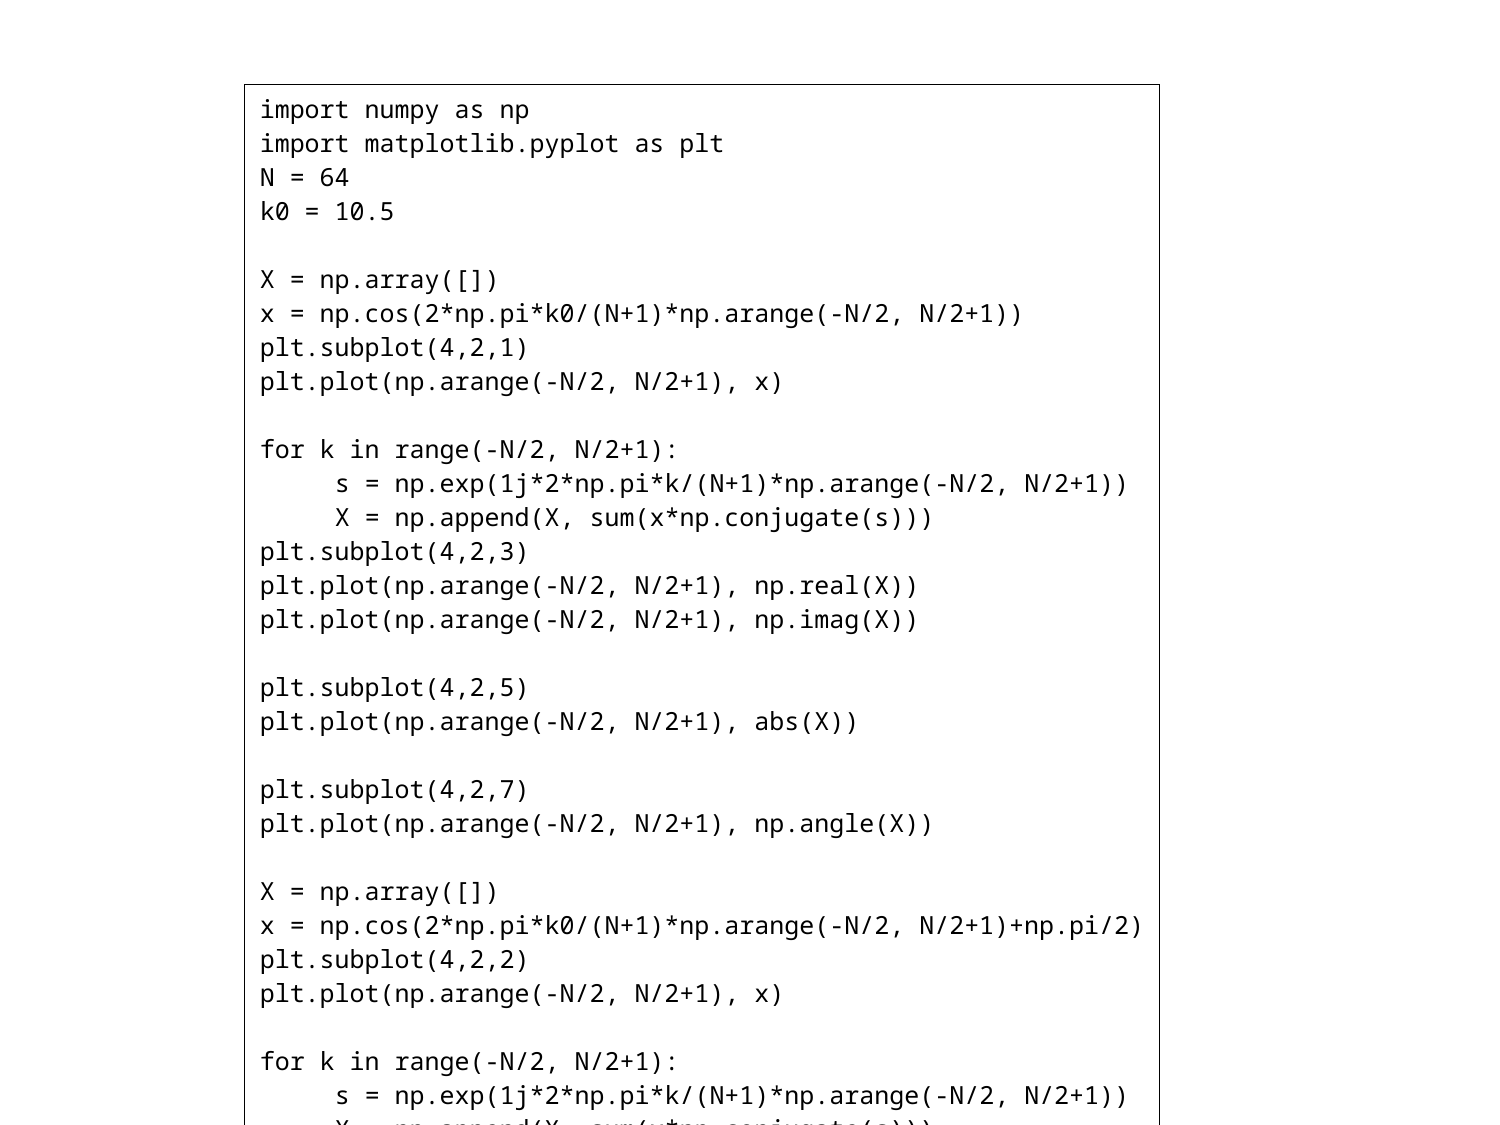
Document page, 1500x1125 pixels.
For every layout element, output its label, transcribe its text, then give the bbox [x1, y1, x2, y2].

text_box import numpy as np import matplotlib.pyplot as plt N = 64 k0 = 10.5 X = np.array([]) x = np.cos(2*np.pi*k0/(N+1)*np.arange(-N/2, N/2+1)) plt.subplot(4,2,1) plt.plot(np.arange(-N/2, N/2+1), x) for k in range(-N/2, N/2+1): s = np.exp(1j*2*np.pi*k/(N+1)*np.arange(-N/2, N/2+1)) X = np.append(X, sum(x*np.conjugate(s))) plt.subplot(4,2,3) plt.plot(np.arange(-N/2, N/2+1), np.real(X)) plt.plot(np.arange(-N/2, N/2+1), np.imag(X)) plt.subplot(4,2,5) plt.plot(np.arange(-N/2, N/2+1), abs(X)) plt.subplot(4,2,7) plt.plot(np.arange(-N/2, N/2+1), np.angle(X)) X = np.array([]) x = np.cos(2*np.pi*k0/(N+1)*np.arange(-N/2, N/2+1)+np.pi/2) plt.subplot(4,2,2) plt.plot(np.arange(-N/2, N/2+1), x) for k in range(-N/2, N/2+1): s = np.exp(1j*2*np.pi*k/(N+1)*np.arange(-N/2, N/2+1)) X = np.append(X, sum(x*np.conjugate(s))) plt.subplot(4,2,4) plt.plot(np.arange(-N/2, N/2+1), np.real(X)) plt.plot(np.arange(-N/2, N/2+1), np.imag(X)) plt.subplot(4,2,6) plt.plot(np.arange(-N/2, N/2+1), abs(X)) plt.subplot(4,2,8) plt.plot(np.arange(-N/2, N/2+1), np.angle(X)) [244, 84, 1160, 1101]
